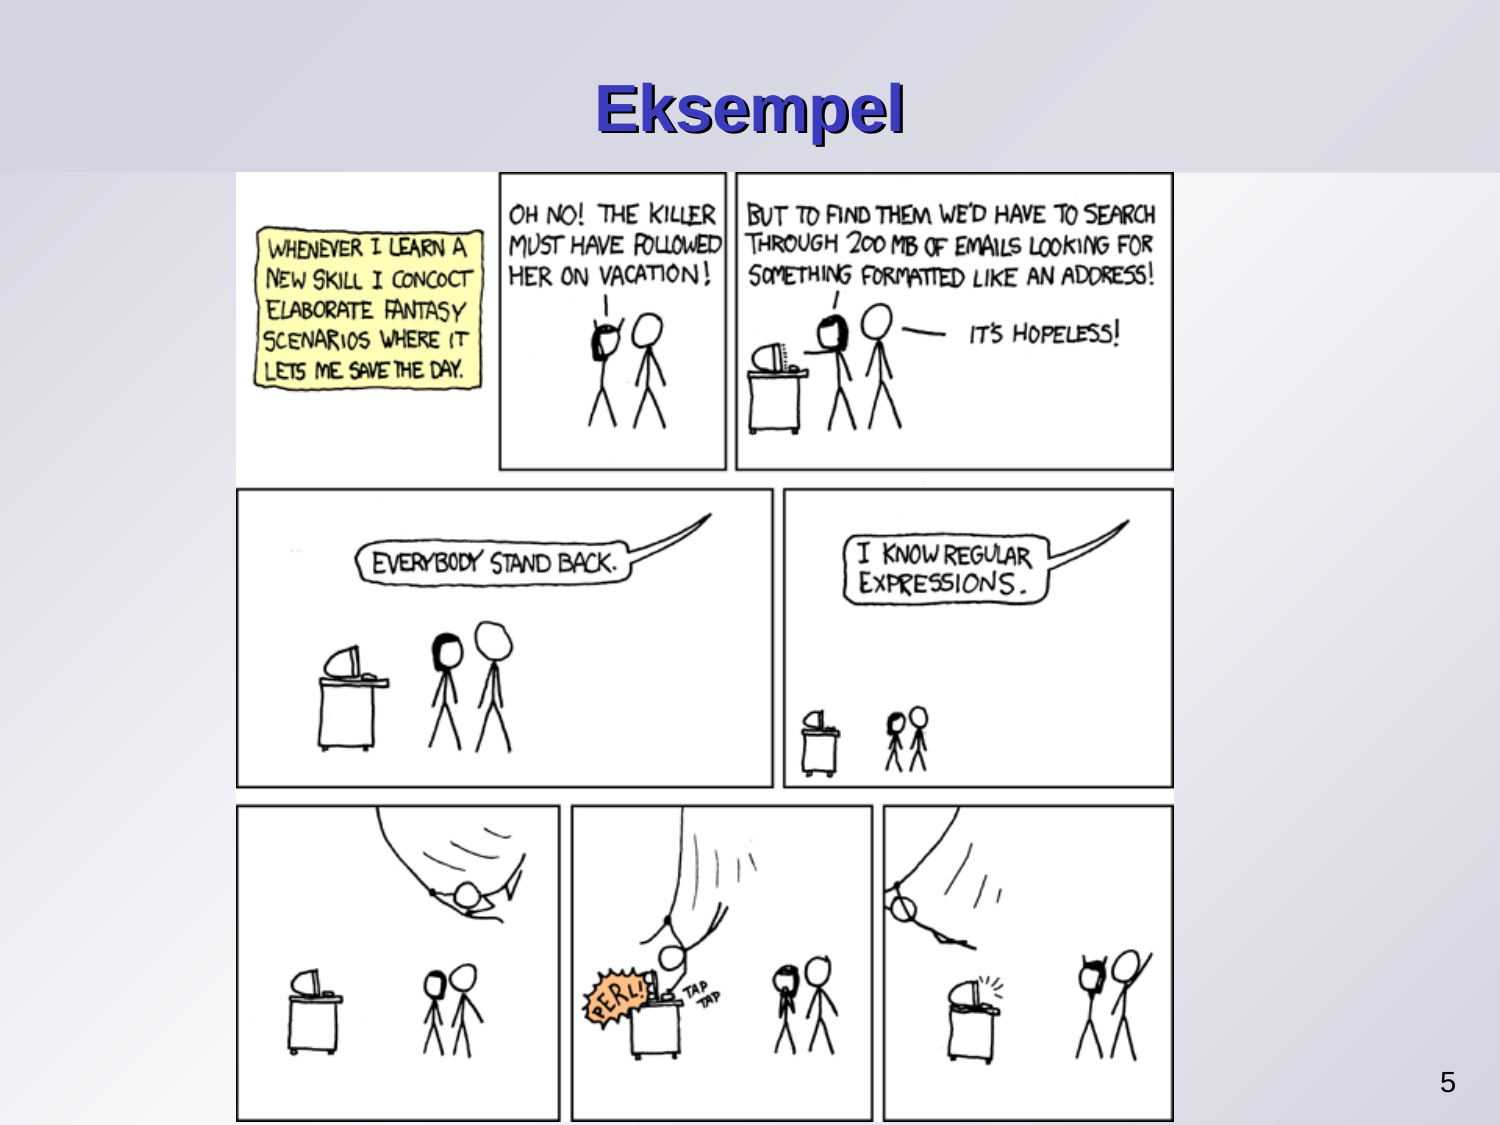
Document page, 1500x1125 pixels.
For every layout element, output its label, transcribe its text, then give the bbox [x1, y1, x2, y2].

title Eksempel [74, 24, 1425, 174]
picture [236, 172, 1174, 1122]
